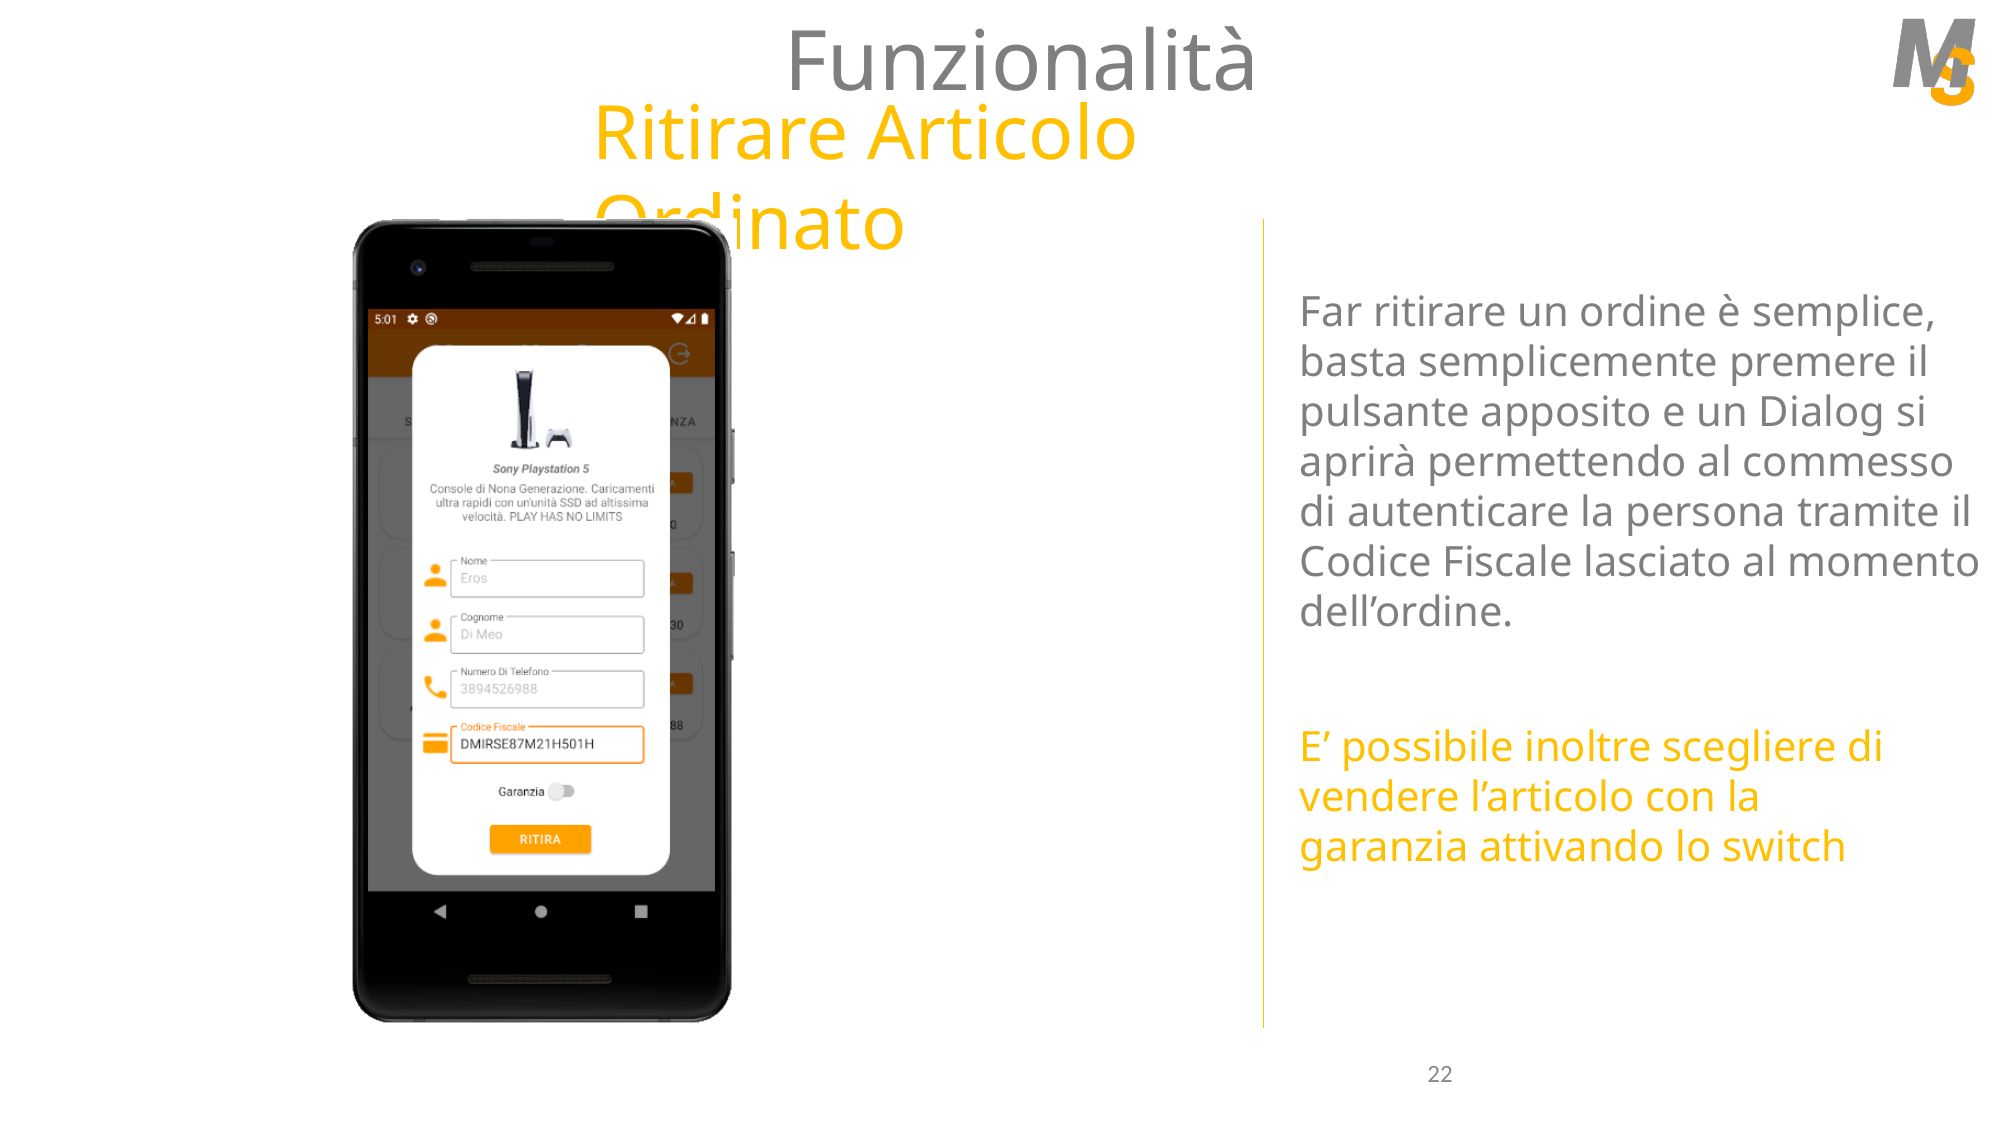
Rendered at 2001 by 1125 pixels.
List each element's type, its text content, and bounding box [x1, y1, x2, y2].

text_box Funzionalità [759, 0, 1285, 77]
text_box [1412, 1042, 1863, 1103]
text_box Ritirare Articolo Ordinato [577, 77, 1467, 184]
text_box Far ritirare un ordine è semplice, basta semplicemente premere il pulsante apposito e un Dialog si aprirà permettendo al commesso di autenticare la persona tramite il Codice Fiscale lasciato al momento dell’ordine. [1284, 277, 2000, 646]
picture [345, 218, 737, 1028]
picture [1876, 0, 1993, 117]
text_box E’ possibile inoltre scegliere di vendere l’articolo con la garanzia attivando lo switch [1284, 712, 1942, 879]
